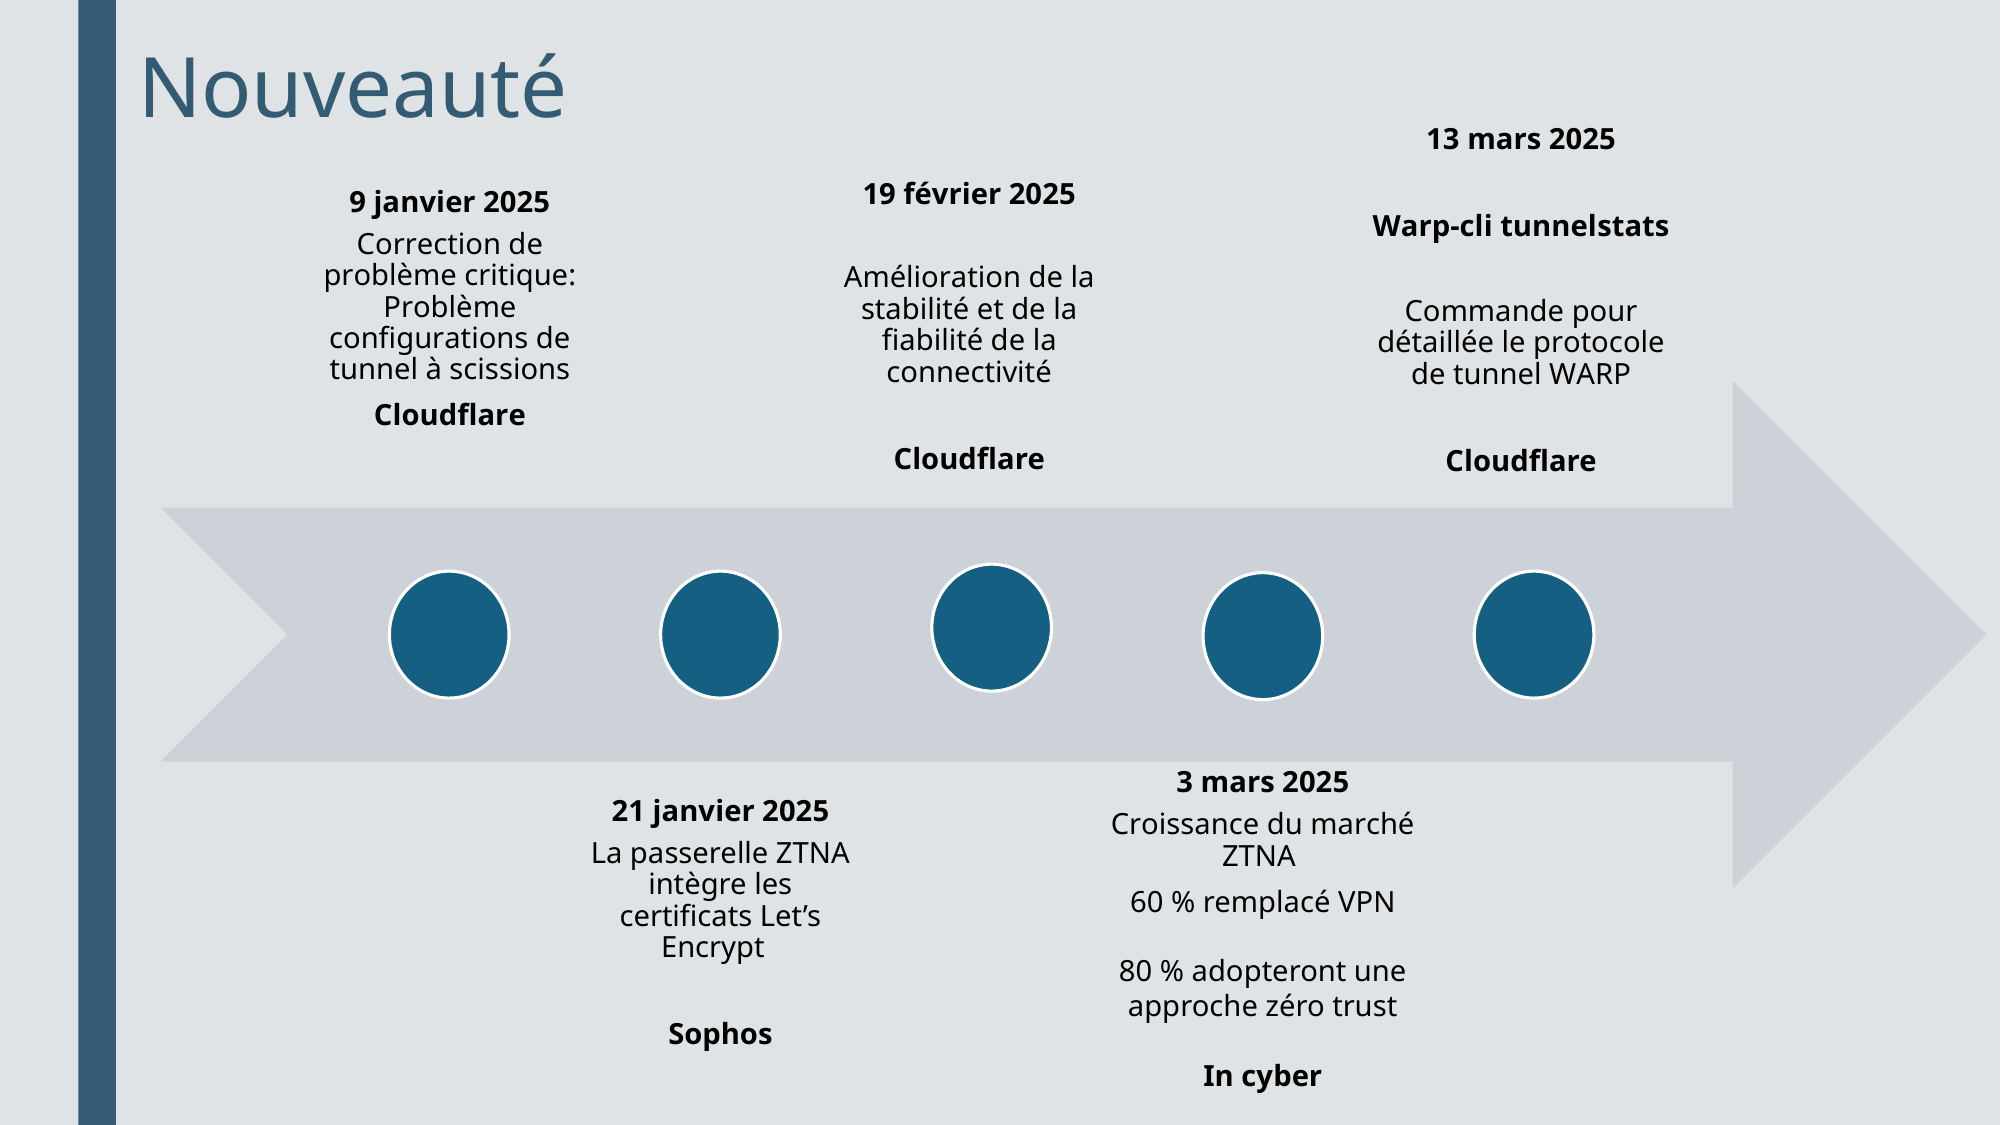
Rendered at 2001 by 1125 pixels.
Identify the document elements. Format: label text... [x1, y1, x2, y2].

text_box [160, 380, 1987, 889]
text_box 3 mars 2025 Croissance du marché ZTNA 60 % remplacé VPN 80 % adopteront une approche zéro trust In cyber [1090, 753, 1436, 1125]
text_box 9 janvier 2025 Correction de problème critique: Problème configurations de tunnel à scissions Cloudflare [293, 173, 607, 497]
title Nouveauté [123, 38, 1535, 147]
text_box 13 mars 2025 Warp-cli tunnel stats Commande pour détaillée le protocole de tunnel WARP Cloudflare [1348, 110, 1694, 657]
text_box 21 janvier 2025 La passerelle ZTNA intègre les certificats Let’s Encrypt Sophos [568, 782, 873, 1125]
text_box 19 février 2025 Amélioration de la stabilité et de la fiabilité de la connectivité Cloudflare [796, 165, 1142, 592]
